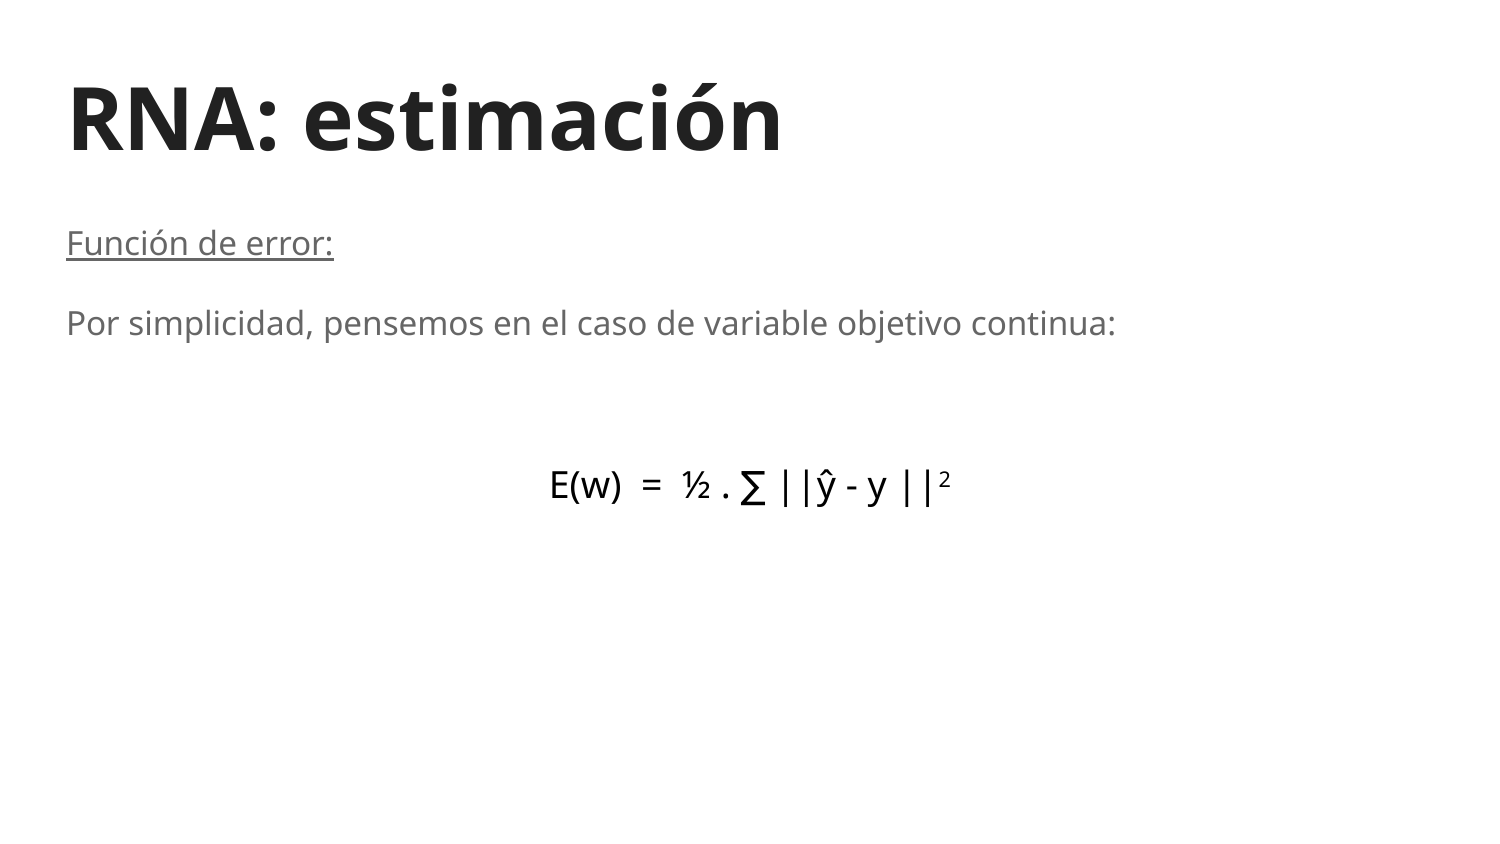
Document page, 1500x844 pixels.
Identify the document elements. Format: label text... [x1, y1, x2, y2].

list Función de error: Por simplicidad, pensemos en el caso de variable objetivo continua: E(w) = ½ . ∑ ||ŷ - y ||2 [51, 201, 1449, 750]
title RNA: estimación [51, 48, 1449, 180]
